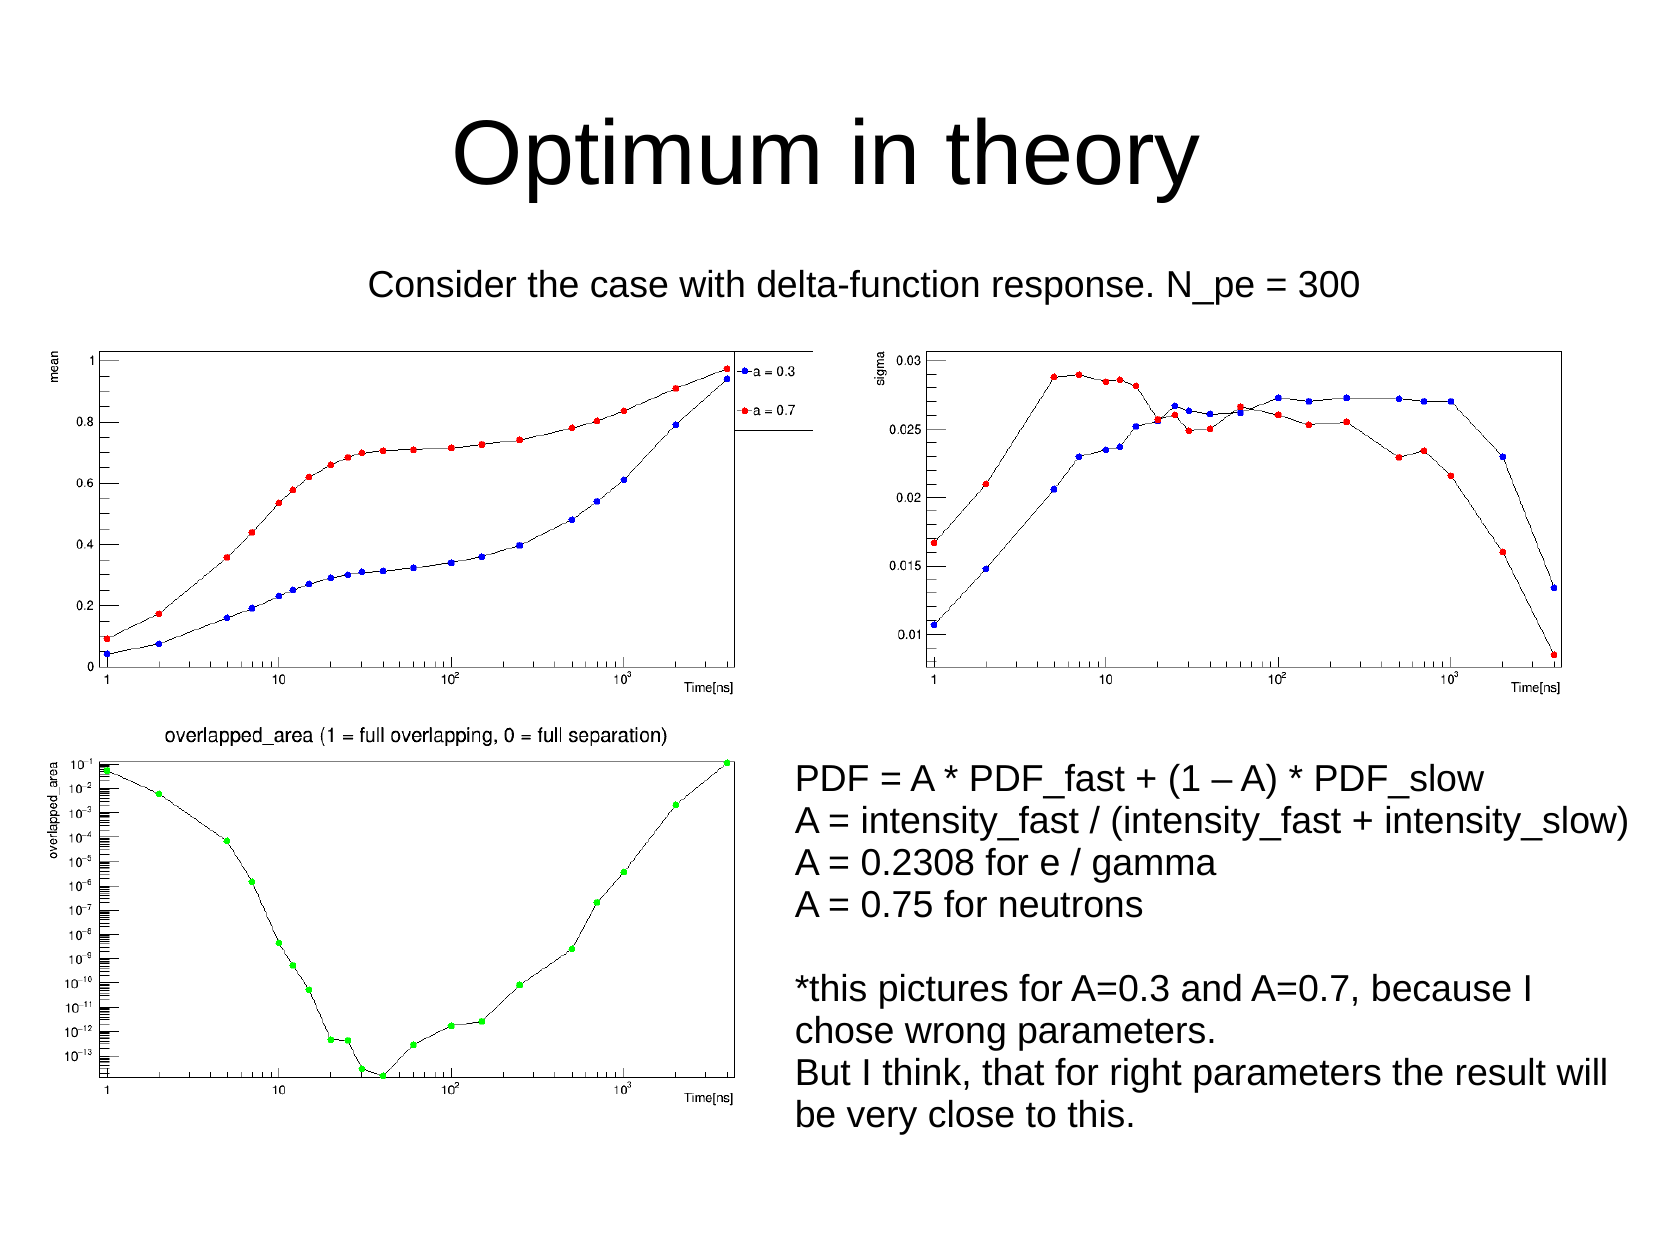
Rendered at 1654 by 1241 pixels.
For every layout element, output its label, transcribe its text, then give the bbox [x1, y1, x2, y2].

text_box Consider the case with delta-function response. N_pe = 300 [348, 256, 1381, 331]
title Optimum in theory [82, 49, 1571, 257]
text_box PDF = A * PDF_fast + (1 – A) * PDF_slow A = intensity_fast / (intensity_fast + intensity_slow) A = 0.2308 for e / gamma A = 0.75 for neutrons *this pictures for A=0.3 and A=0.7, because I chose wrong parameters. But I think, that for right parameters the result will be very close to this. [780, 750, 1654, 1143]
picture [3, 304, 1654, 1126]
